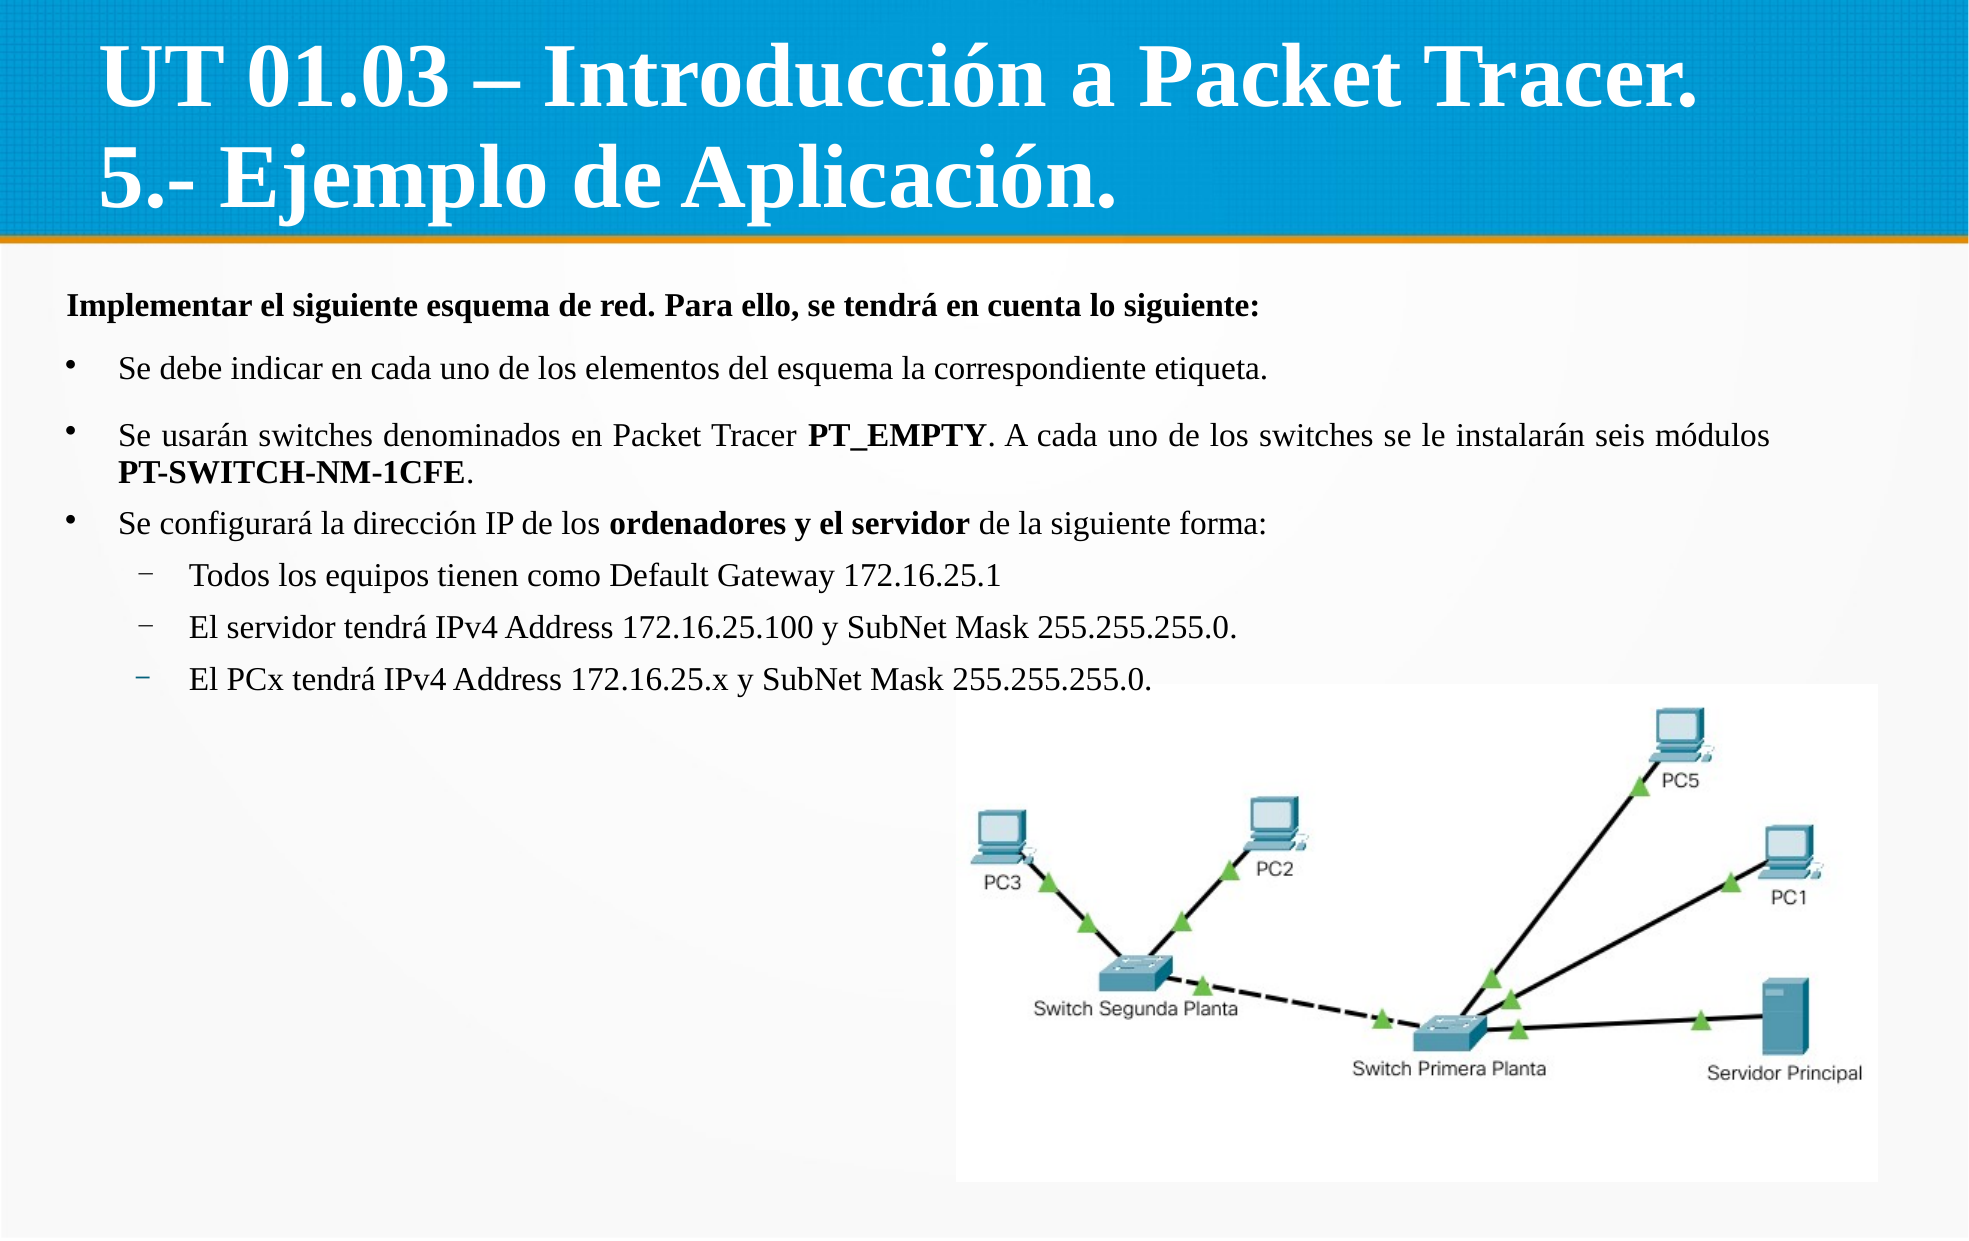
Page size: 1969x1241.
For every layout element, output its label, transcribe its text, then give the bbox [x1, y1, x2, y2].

text_box Implementar el siguiente esquema de red. Para ello, se tendrá en cuenta lo siguiente: [60, 261, 1926, 350]
picture [0, 233, 1969, 1241]
list Se debe indicar en cada uno de los elementos del esquema la correspondiente etiqueta. Se usarán switches denominados en Packet Tracer PT_EMPTY. A cada uno de los switches se le instalarán seis módulos PT-SWITCH-NM-1CFE. Se configurará la dirección IP de los ordenadores y el servidor de la siguiente forma: Todos los equipos tienen como Default Gateway 172.16.25.1 El servidor tendrá IPv4 Address 172.16.25.100 y SubNet Mask 255.255.255.0. El PCx tendrá IPv4 Address 172.16.25.x y SubNet Mask 255.255.255.0. [47, 349, 1772, 721]
title UT 01.03 – Introducción a Packet Tracer. 5.- Ejemplo de Aplicación. [98, 19, 1870, 227]
